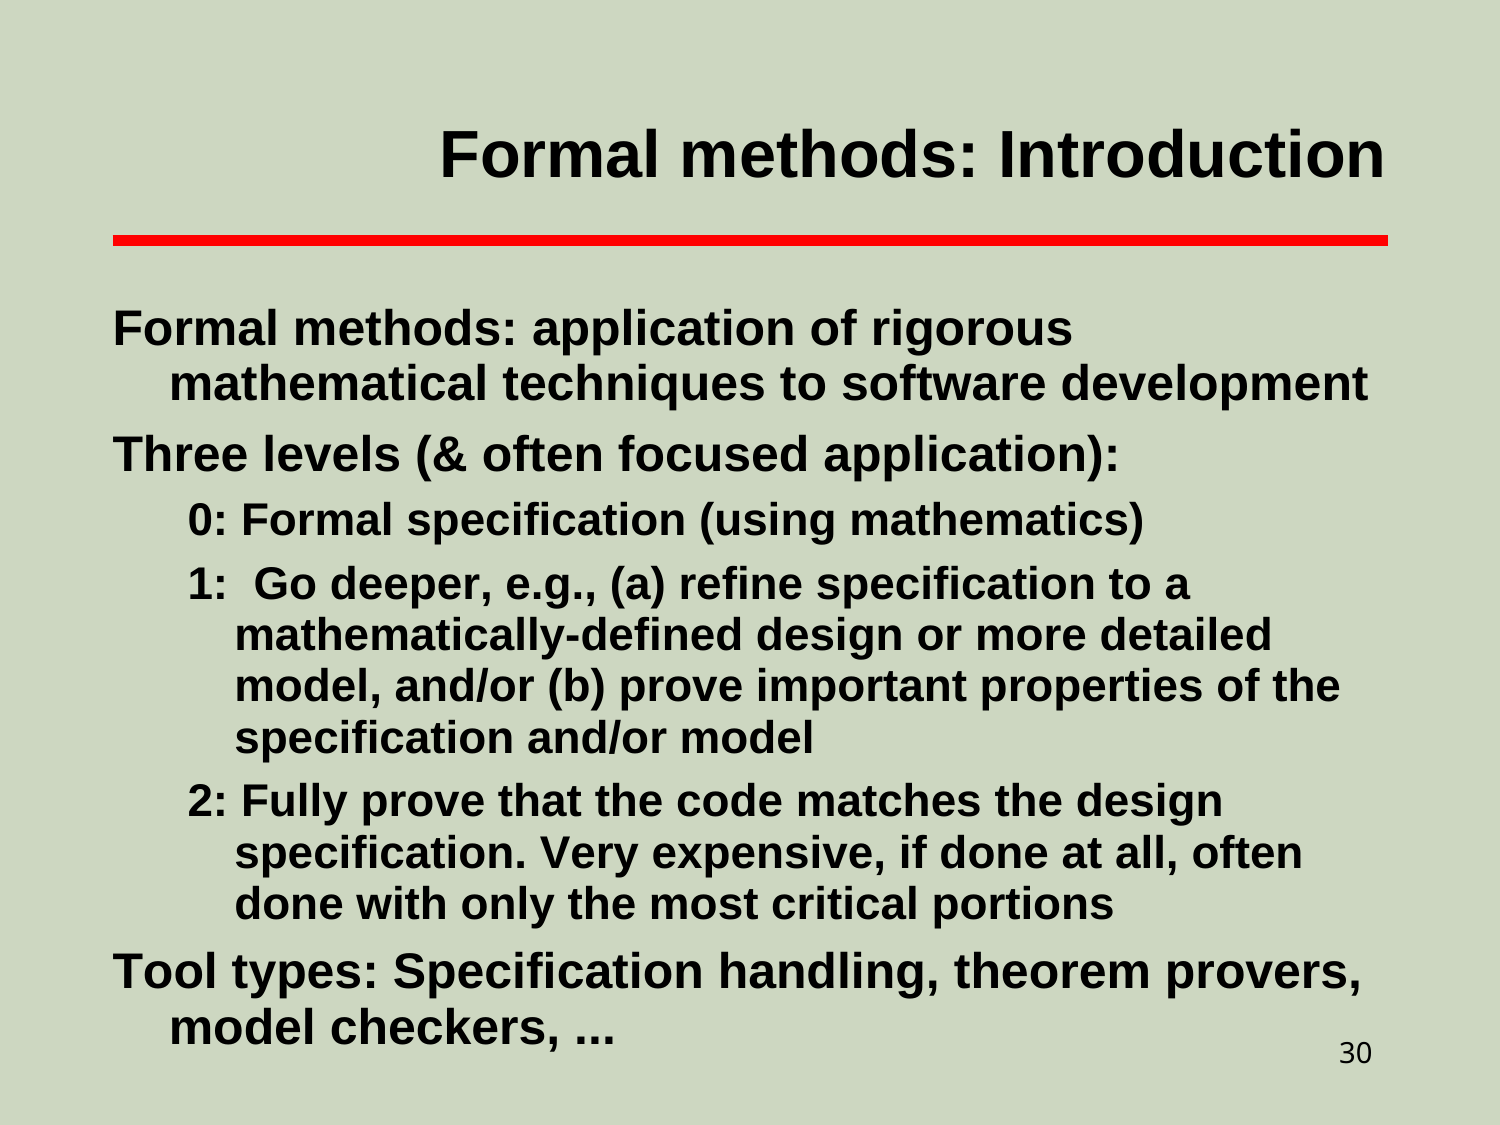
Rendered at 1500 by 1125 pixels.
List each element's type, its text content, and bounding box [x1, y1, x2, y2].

title Formal methods: Introduction [337, 85, 1388, 224]
list Formal methods: application of rigorous mathematical techniques to software development Three levels (& often focused application): 0: Formal specification (using mathematics) 1: Go deeper, e.g., (a) refine specification to a mathematically-defined design or more detailed model, and/or (b) prove important properties of the specification and/or model 2: Fully prove that the code matches the design specification. Very expensive, if done at all, often done with only the most critical portions Tool types: Specification handling, theorem provers, model checkers, ... [112, 299, 1388, 1111]
